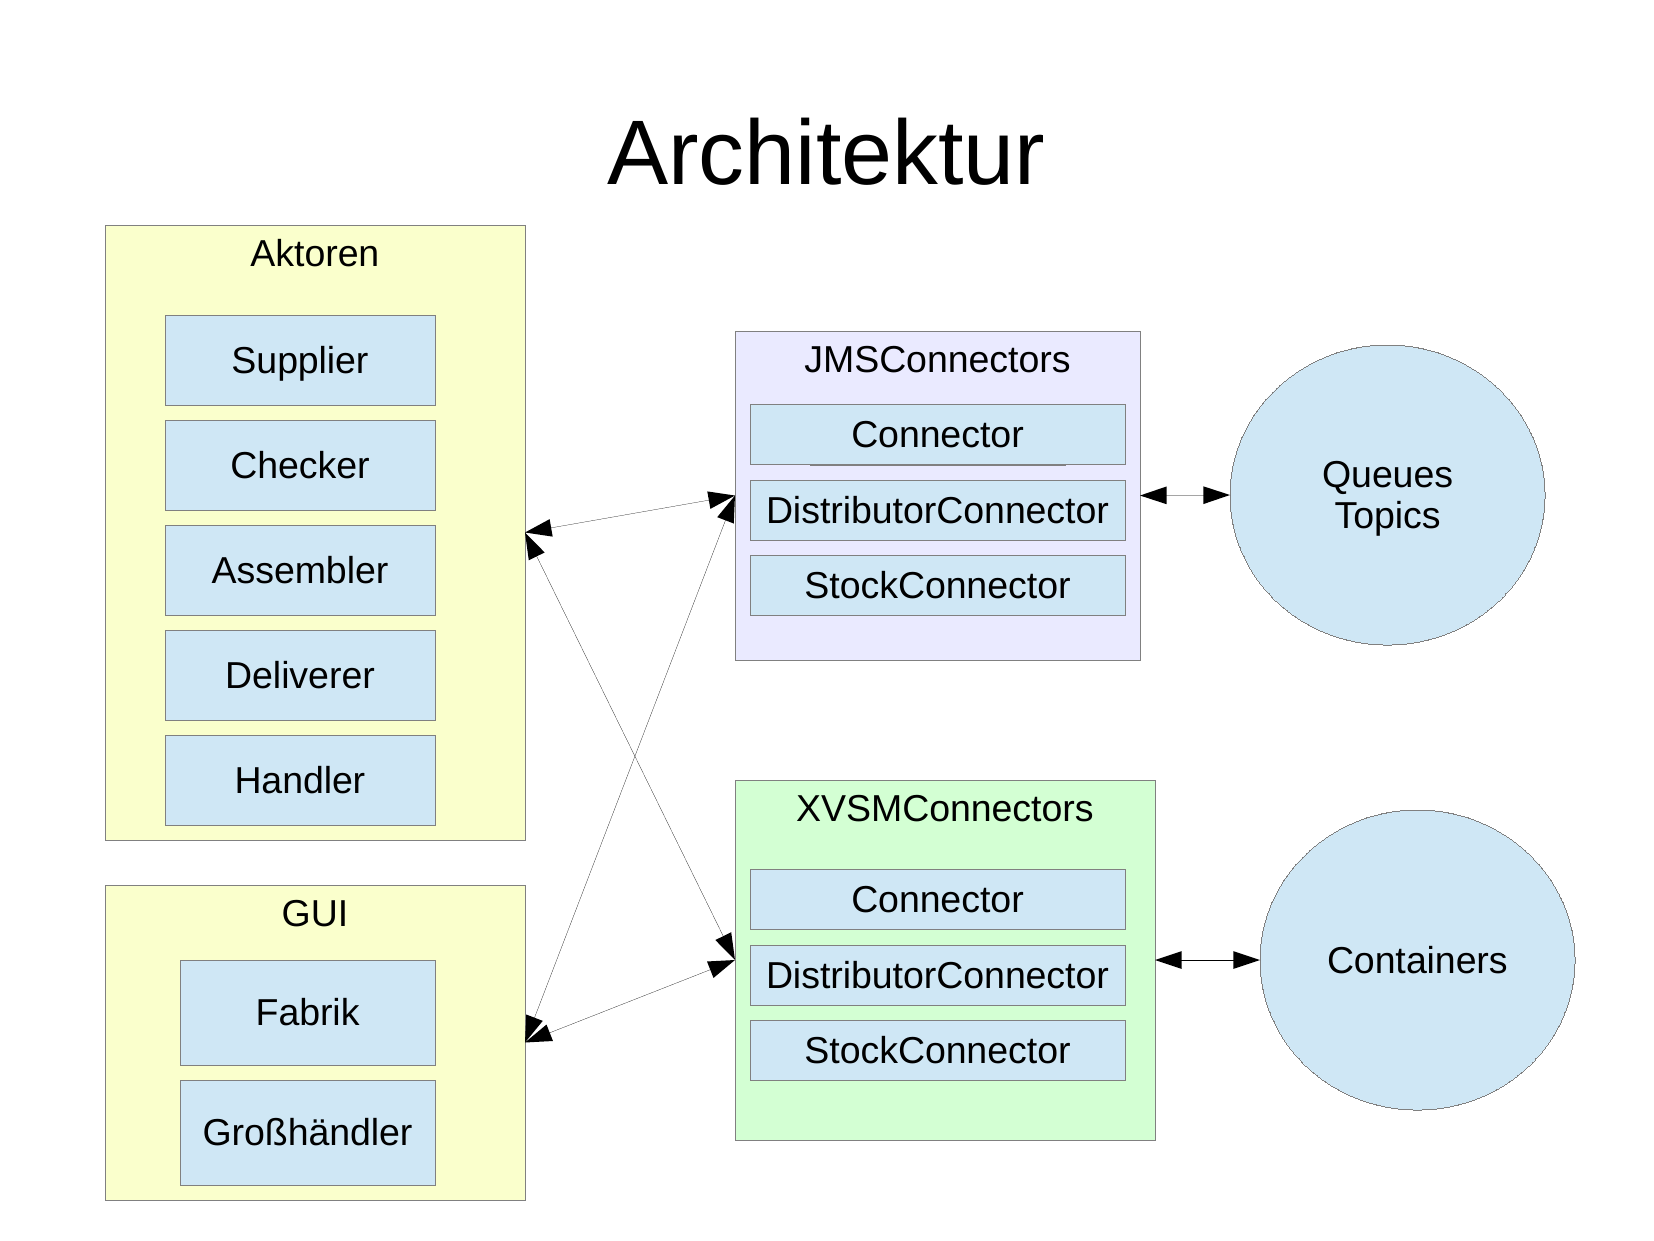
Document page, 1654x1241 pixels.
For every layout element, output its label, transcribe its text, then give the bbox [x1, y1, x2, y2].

text_box StockConnector [750, 555, 1126, 616]
text_box JMSConnectors [735, 331, 1141, 661]
text_box Assembler [165, 525, 436, 616]
text_box DistributorConnector [750, 480, 1126, 541]
text_box Checker [165, 420, 436, 511]
text_box Connector [750, 404, 1126, 465]
text_box Connector [750, 869, 1126, 930]
text_box Containers [1260, 810, 1576, 1111]
text_box Fabrik [180, 960, 436, 1066]
text_box Queues Topics [1230, 345, 1546, 646]
text_box GUI [105, 885, 526, 1201]
text_box Großhändler [180, 1080, 436, 1186]
text_box Aktoren [105, 257, 526, 841]
text_box DistributorConnector [750, 945, 1126, 1006]
text_box Handler [165, 735, 436, 826]
text_box XVSMConnectors [735, 780, 1156, 1141]
text_box Supplier [165, 315, 436, 406]
title Architektur [82, 49, 1571, 257]
text_box StockConnector [750, 1020, 1126, 1081]
text_box Deliverer [165, 630, 436, 721]
